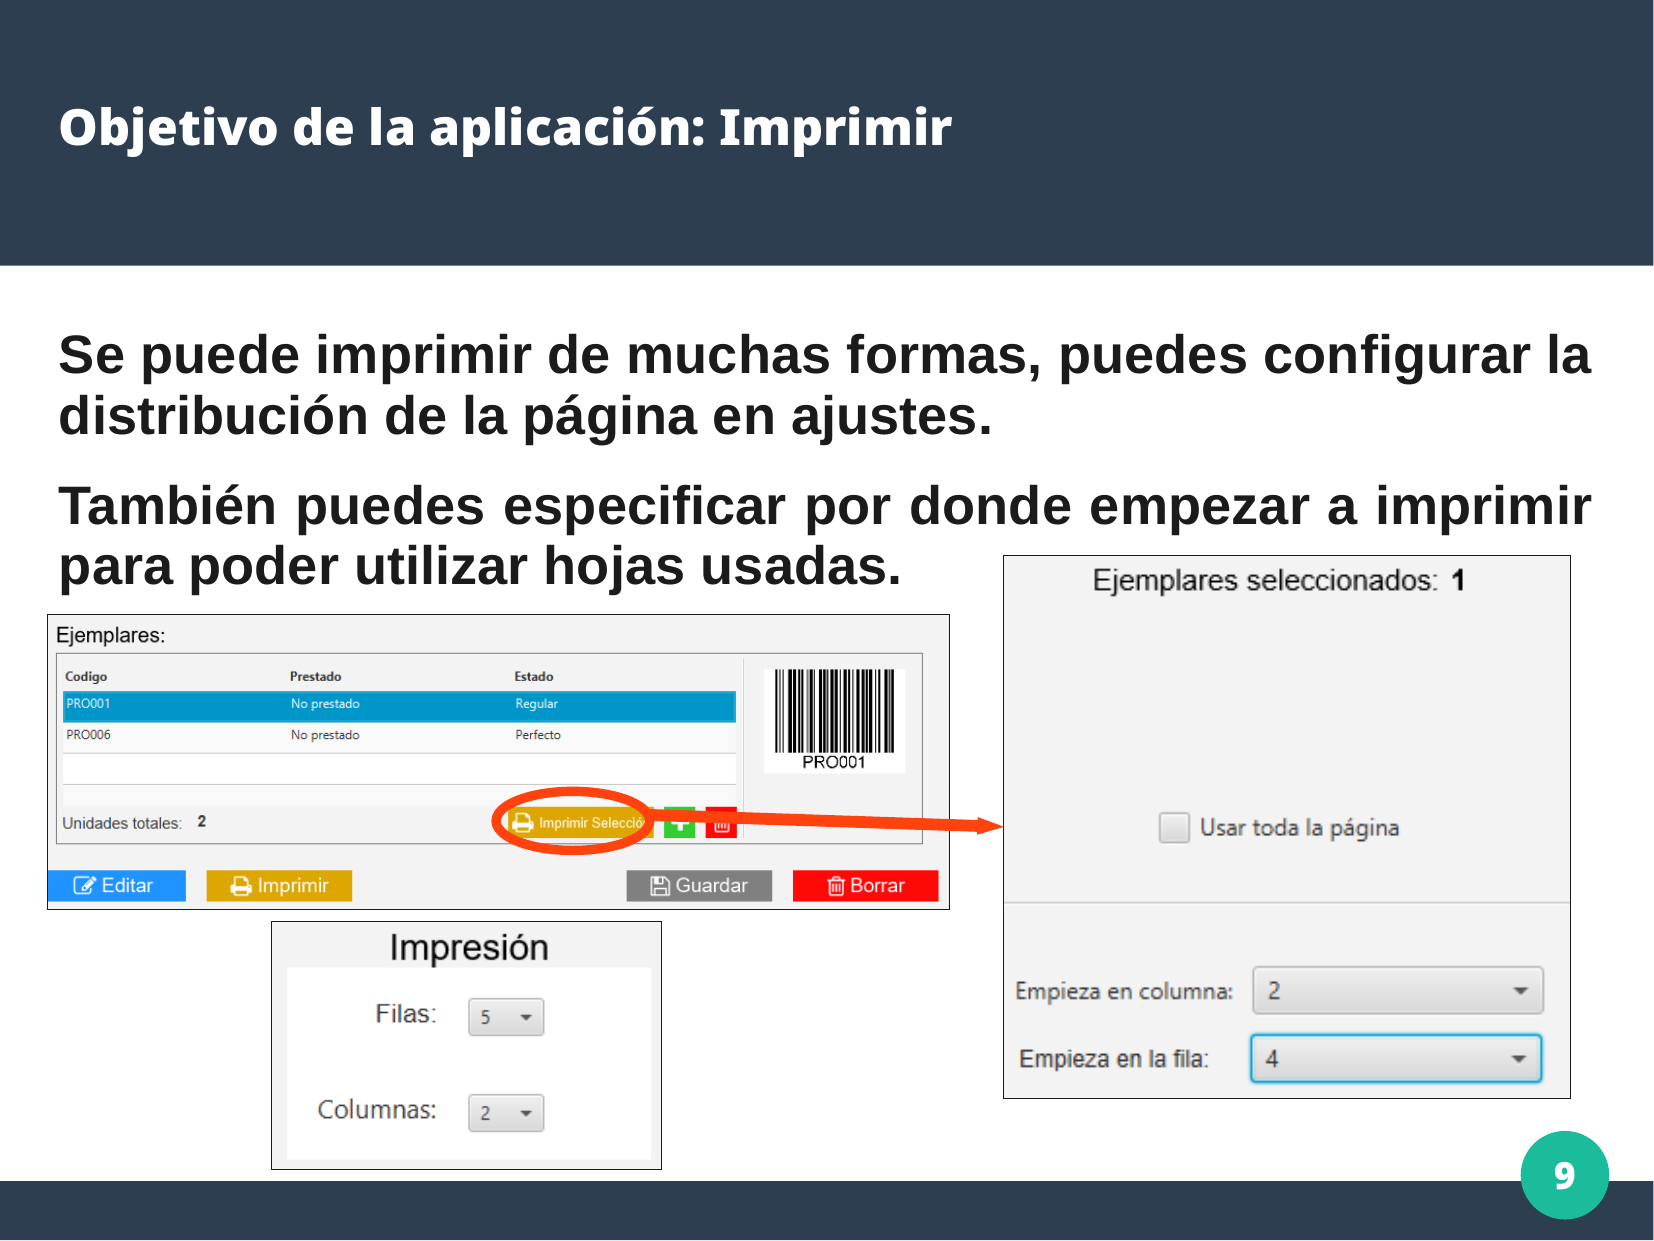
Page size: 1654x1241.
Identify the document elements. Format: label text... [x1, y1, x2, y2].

picture [1003, 555, 1571, 1099]
picture [271, 921, 662, 1170]
list Se puede imprimir de muchas formas, puedes configurar la distribución de la página en ajustes. También puedes especificar por donde empezar a imprimir para poder utilizar hojas usadas. [59, 324, 1595, 709]
title Objetivo de la aplicación: Imprimir [59, 47, 1595, 205]
picture [501, 797, 644, 845]
picture [47, 614, 950, 910]
